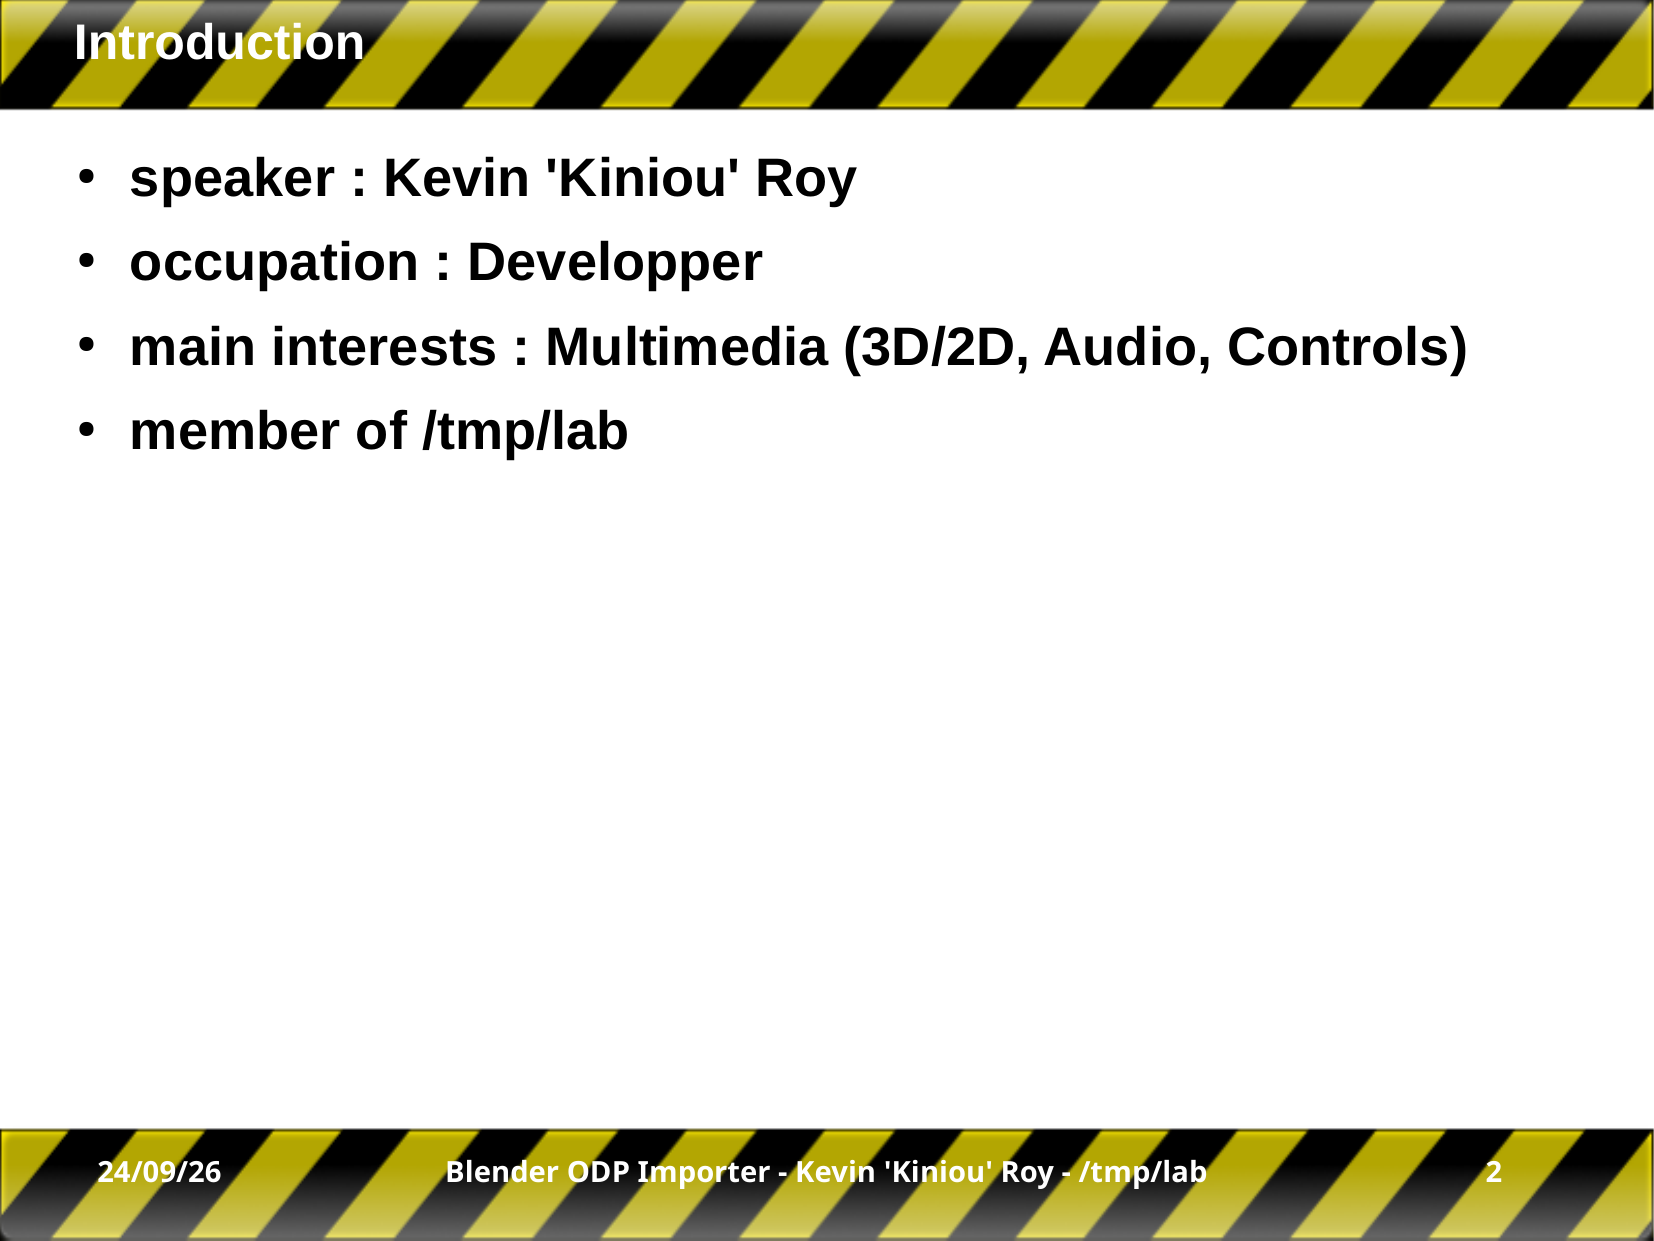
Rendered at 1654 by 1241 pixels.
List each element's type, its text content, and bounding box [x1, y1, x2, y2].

picture [0, 0, 1654, 1241]
list speaker : Kevin 'Kiniou' Roy occupation : Developper main interests : Multimedia (3D/2D, Audio, Controls) member of /tmp/lab [59, 147, 1595, 803]
title Introduction [73, 14, 1580, 126]
